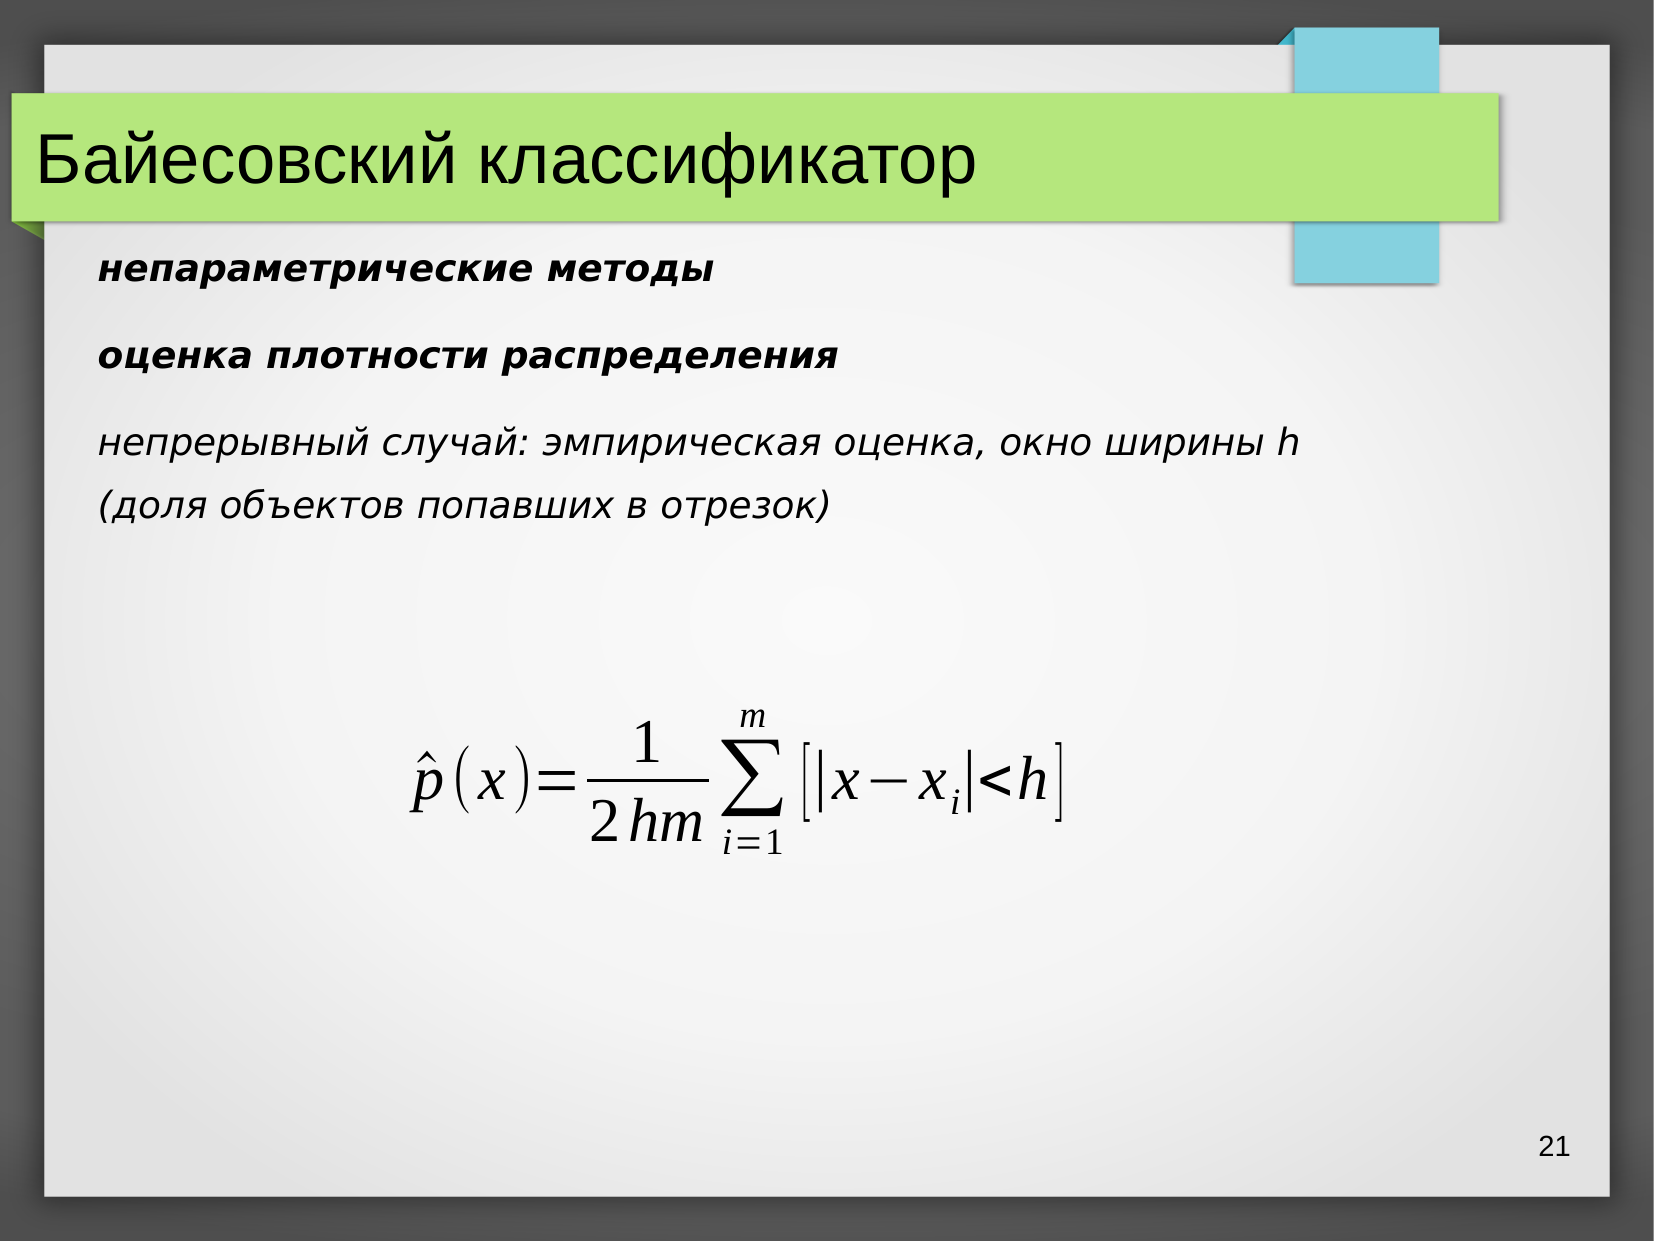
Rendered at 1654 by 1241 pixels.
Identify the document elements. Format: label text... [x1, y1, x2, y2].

text_box непараметрические методы оценка плотности распределения непрерывный случай: эмпирическая оценка, окно ширины h (доля объектов попавших в отрезок) [82, 239, 1347, 540]
title Байесовский классификатор [35, 118, 1489, 199]
chart [401, 693, 1071, 863]
picture [0, 0, 1654, 1241]
